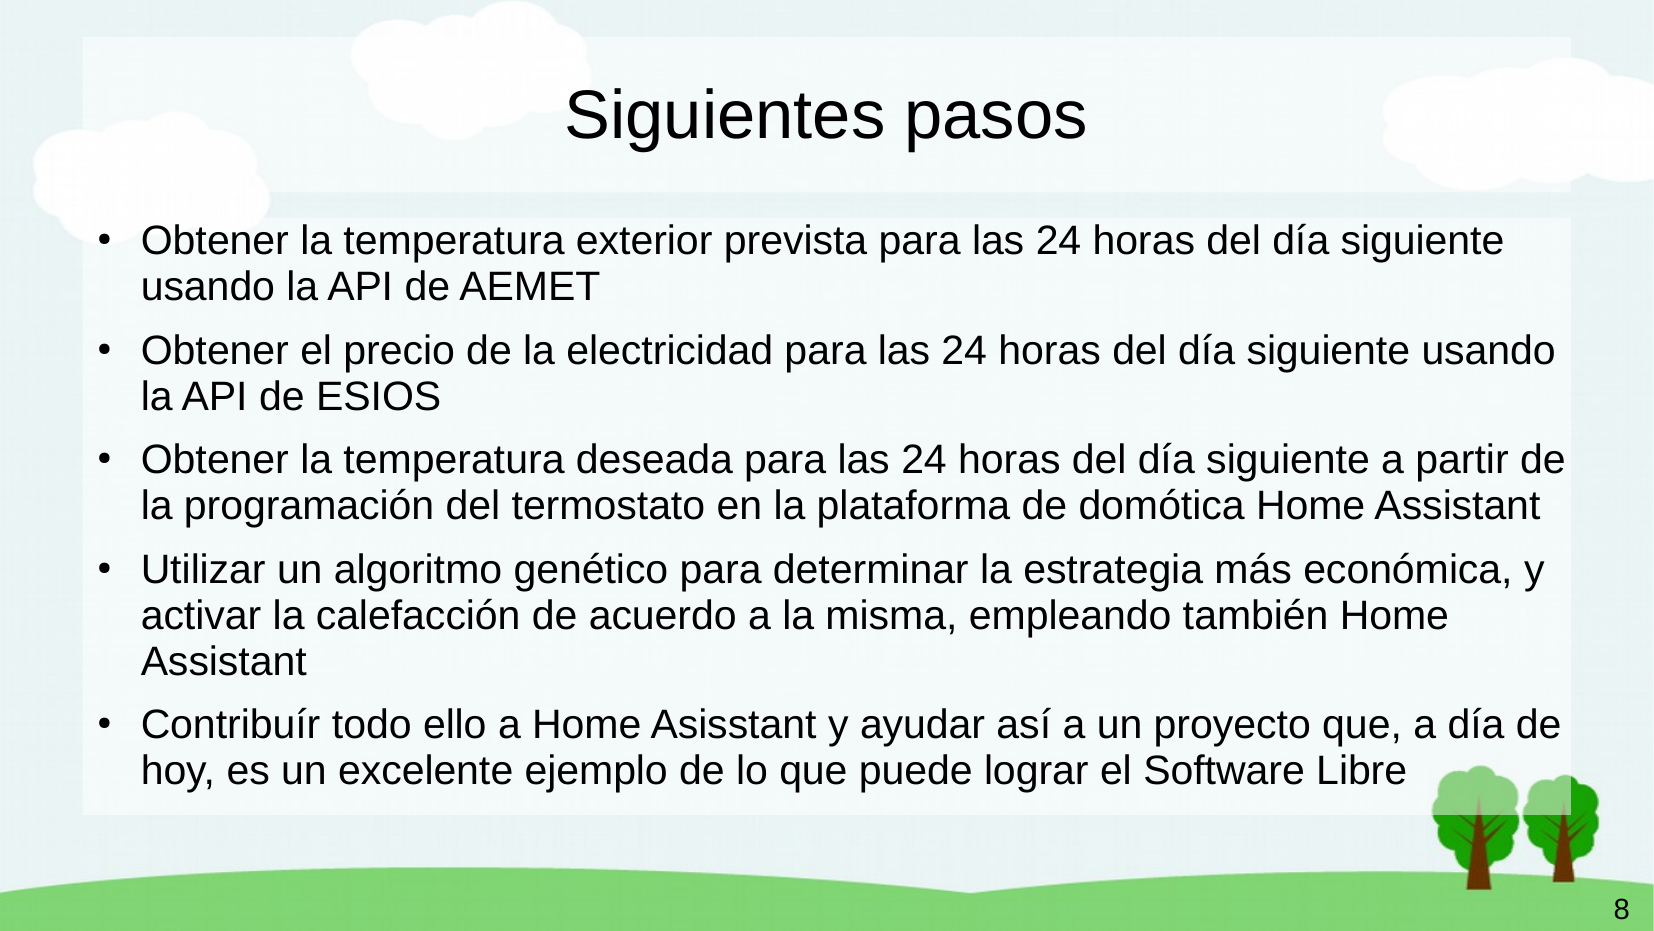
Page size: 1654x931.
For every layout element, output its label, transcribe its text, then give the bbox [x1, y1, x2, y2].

picture [0, 0, 1654, 931]
list Obtener la temperatura exterior prevista para las 24 horas del día siguiente usando la API de AEMET Obtener el precio de la electricidad para las 24 horas del día siguiente usando la API de ESIOS Obtener la temperatura deseada para las 24 horas del día siguiente a partir de la programación del termostato en la plataforma de domótica Home Assistant Utilizar un algoritmo genético para determinar la estrategia más económica, y activar la calefacción de acuerdo a la misma, empleando también Home Assistant Contribuír todo ello a Home Asisstant y ayudar así a un proyecto que, a día de hoy, es un excelente ejemplo de lo que puede lograr el Software Libre [82, 217, 1571, 815]
title Siguientes pasos [82, 37, 1571, 193]
